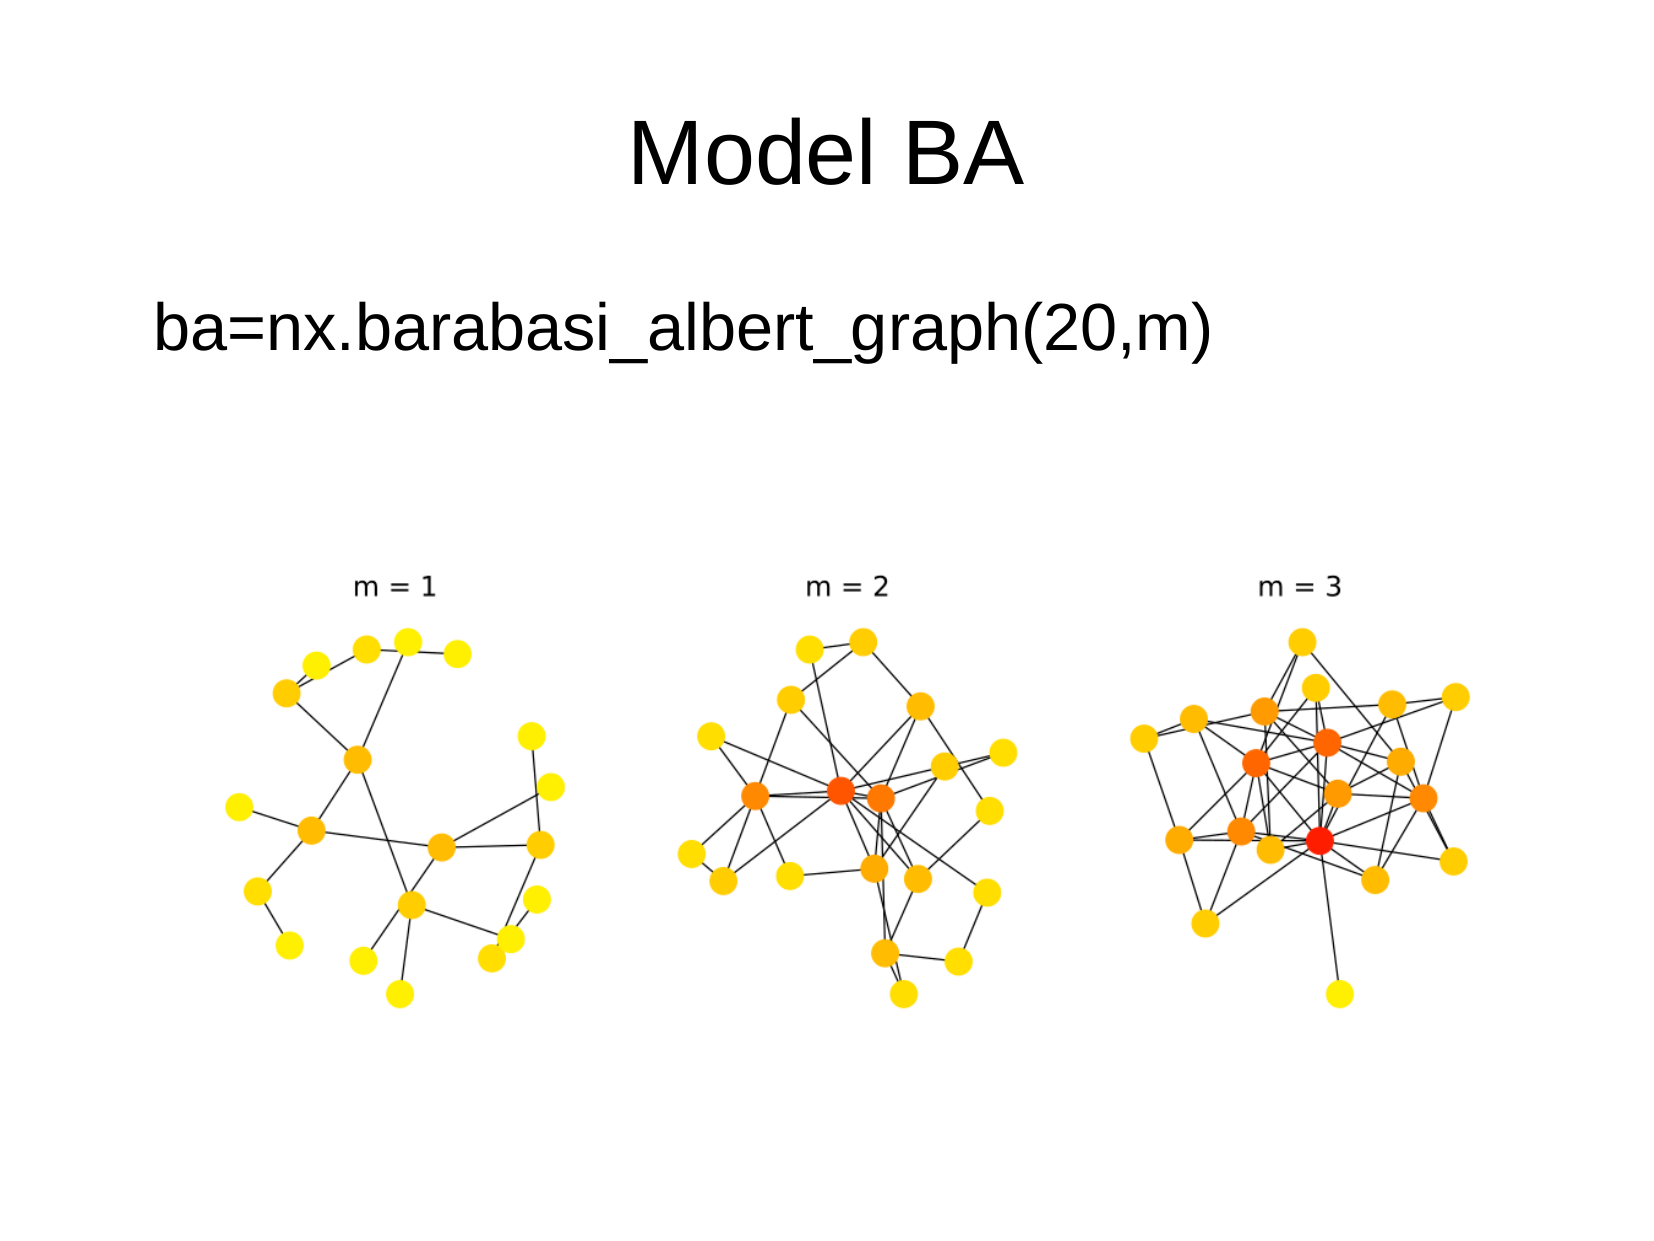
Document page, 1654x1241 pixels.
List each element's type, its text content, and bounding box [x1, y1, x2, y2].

list ba=nx.barabasi_albert_graph(20,m) [82, 290, 1571, 539]
picture [0, 539, 1654, 1092]
title Model BA [82, 49, 1571, 257]
